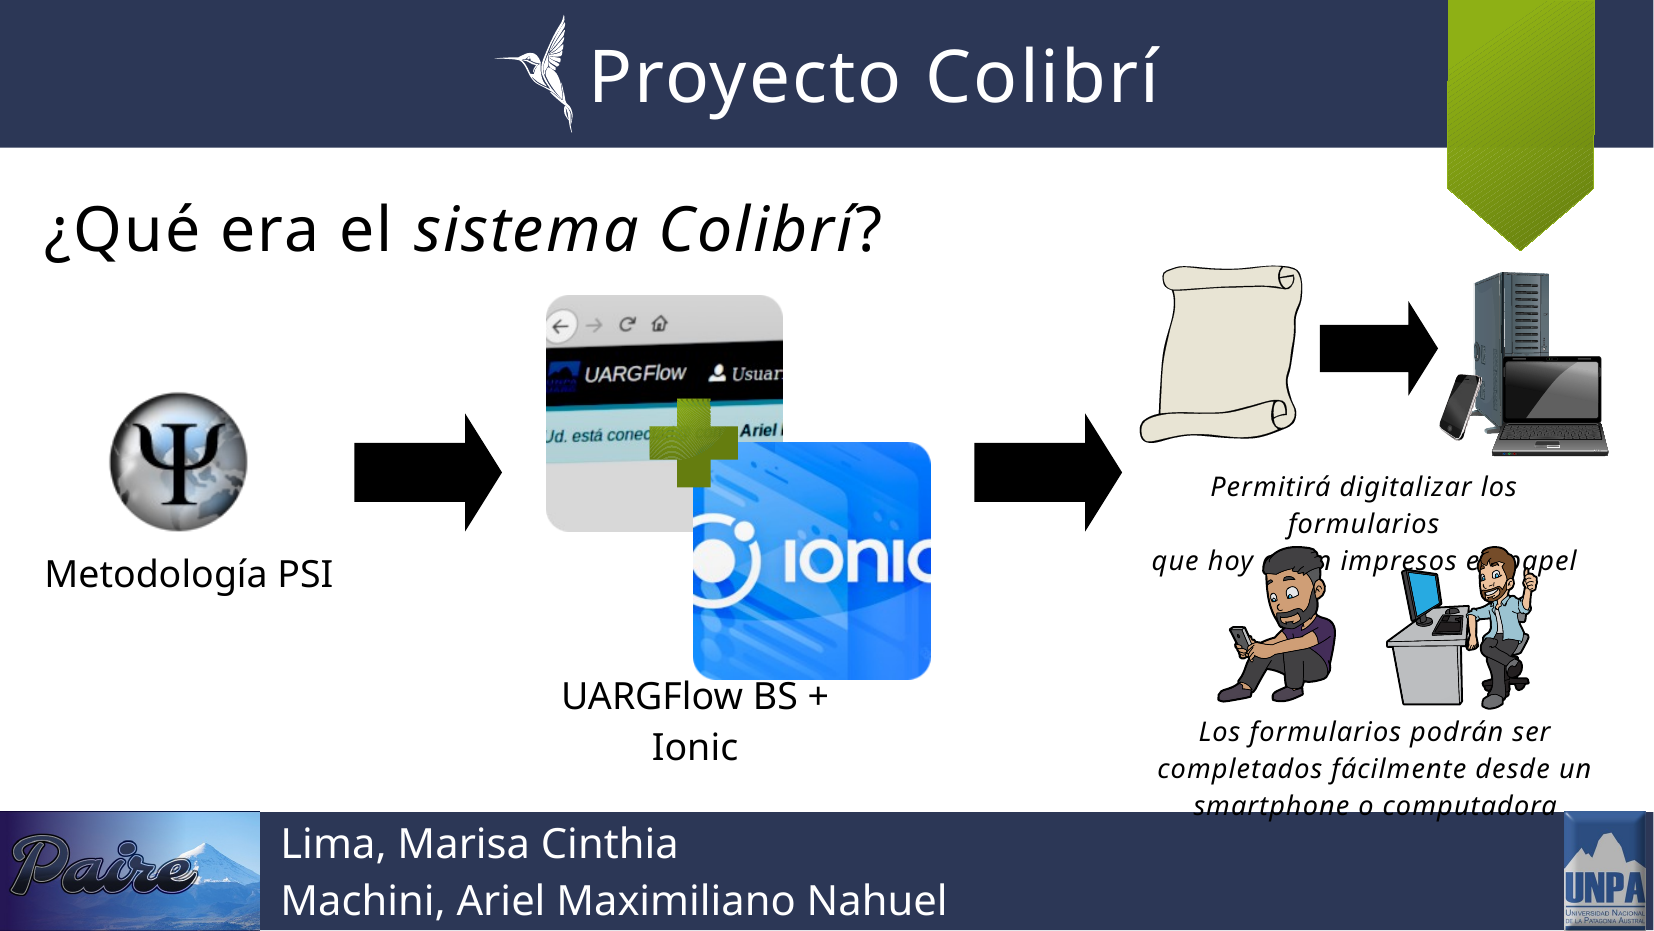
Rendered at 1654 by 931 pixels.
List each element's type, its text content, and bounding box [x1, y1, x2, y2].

text_box Proyecto Colibrí [556, 20, 1192, 127]
text_box [260, 812, 265, 931]
picture [546, 295, 931, 669]
text_box Lima, Marisa Cinthia Machini, Ariel Maximiliano Nahuel [265, 812, 1001, 931]
picture [1381, 540, 1544, 705]
text_box Permitirá digitalizar los formularios que hoy están impresos en papel [1136, 460, 1630, 601]
text_box [1001, 812, 1564, 931]
text_box [1319, 301, 1439, 396]
text_box Los formularios podrán ser completados fácilmente desde un smartphone o computadora [1142, 705, 1613, 846]
picture [1139, 265, 1303, 443]
text_box [1646, 812, 1654, 931]
picture [1564, 811, 1646, 931]
text_box Metodología PSI [29, 543, 359, 603]
picture [1210, 540, 1347, 705]
text_box [354, 413, 503, 532]
text_box [0, 0, 1654, 177]
text_box ¿Qué era el sistema Colibrí? [29, 177, 1625, 272]
text_box [649, 398, 739, 488]
picture [1417, 265, 1610, 460]
text_box [974, 413, 1123, 532]
text_box UARGFlow BS + Ionic [546, 669, 931, 772]
picture [494, 14, 573, 133]
picture [100, 383, 257, 541]
picture [0, 811, 260, 931]
